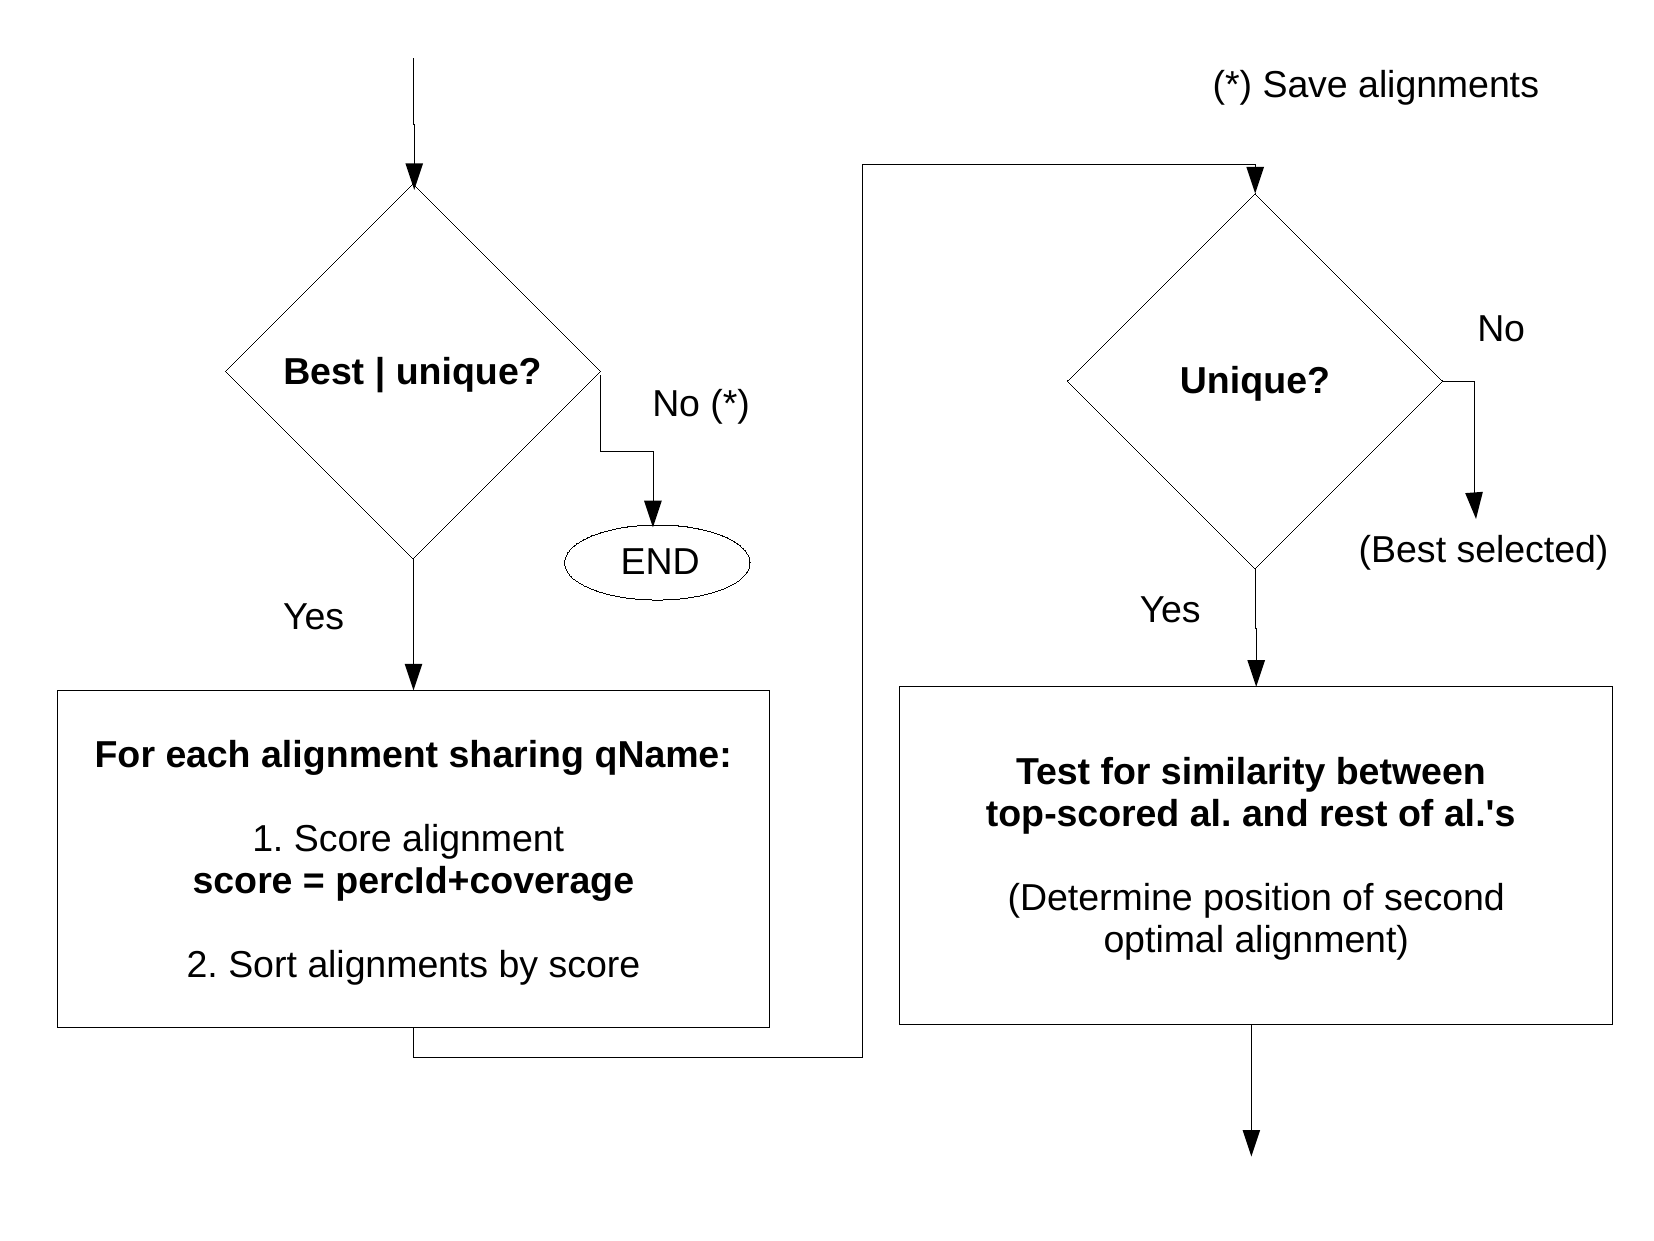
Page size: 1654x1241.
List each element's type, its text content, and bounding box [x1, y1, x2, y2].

text_box No (*) [637, 375, 788, 432]
text_box Test for similarity between top-scored al. and rest of al.'s (Determine position of second optimal alignment) [899, 686, 1613, 1025]
text_box Yes [1125, 580, 1238, 638]
text_box For each alignment sharing qName: 1. Score alignment score = percId+coverage 2. Sort alignments by score [57, 690, 770, 1028]
text_box Unique? [1067, 193, 1443, 569]
text_box No [1462, 300, 1576, 357]
text_box Yes [268, 588, 381, 646]
text_box (Best selected) [1343, 521, 1624, 578]
text_box (*) Save alignments [1197, 55, 1573, 113]
text_box Best | unique? [225, 184, 601, 559]
text_box END [605, 532, 715, 590]
